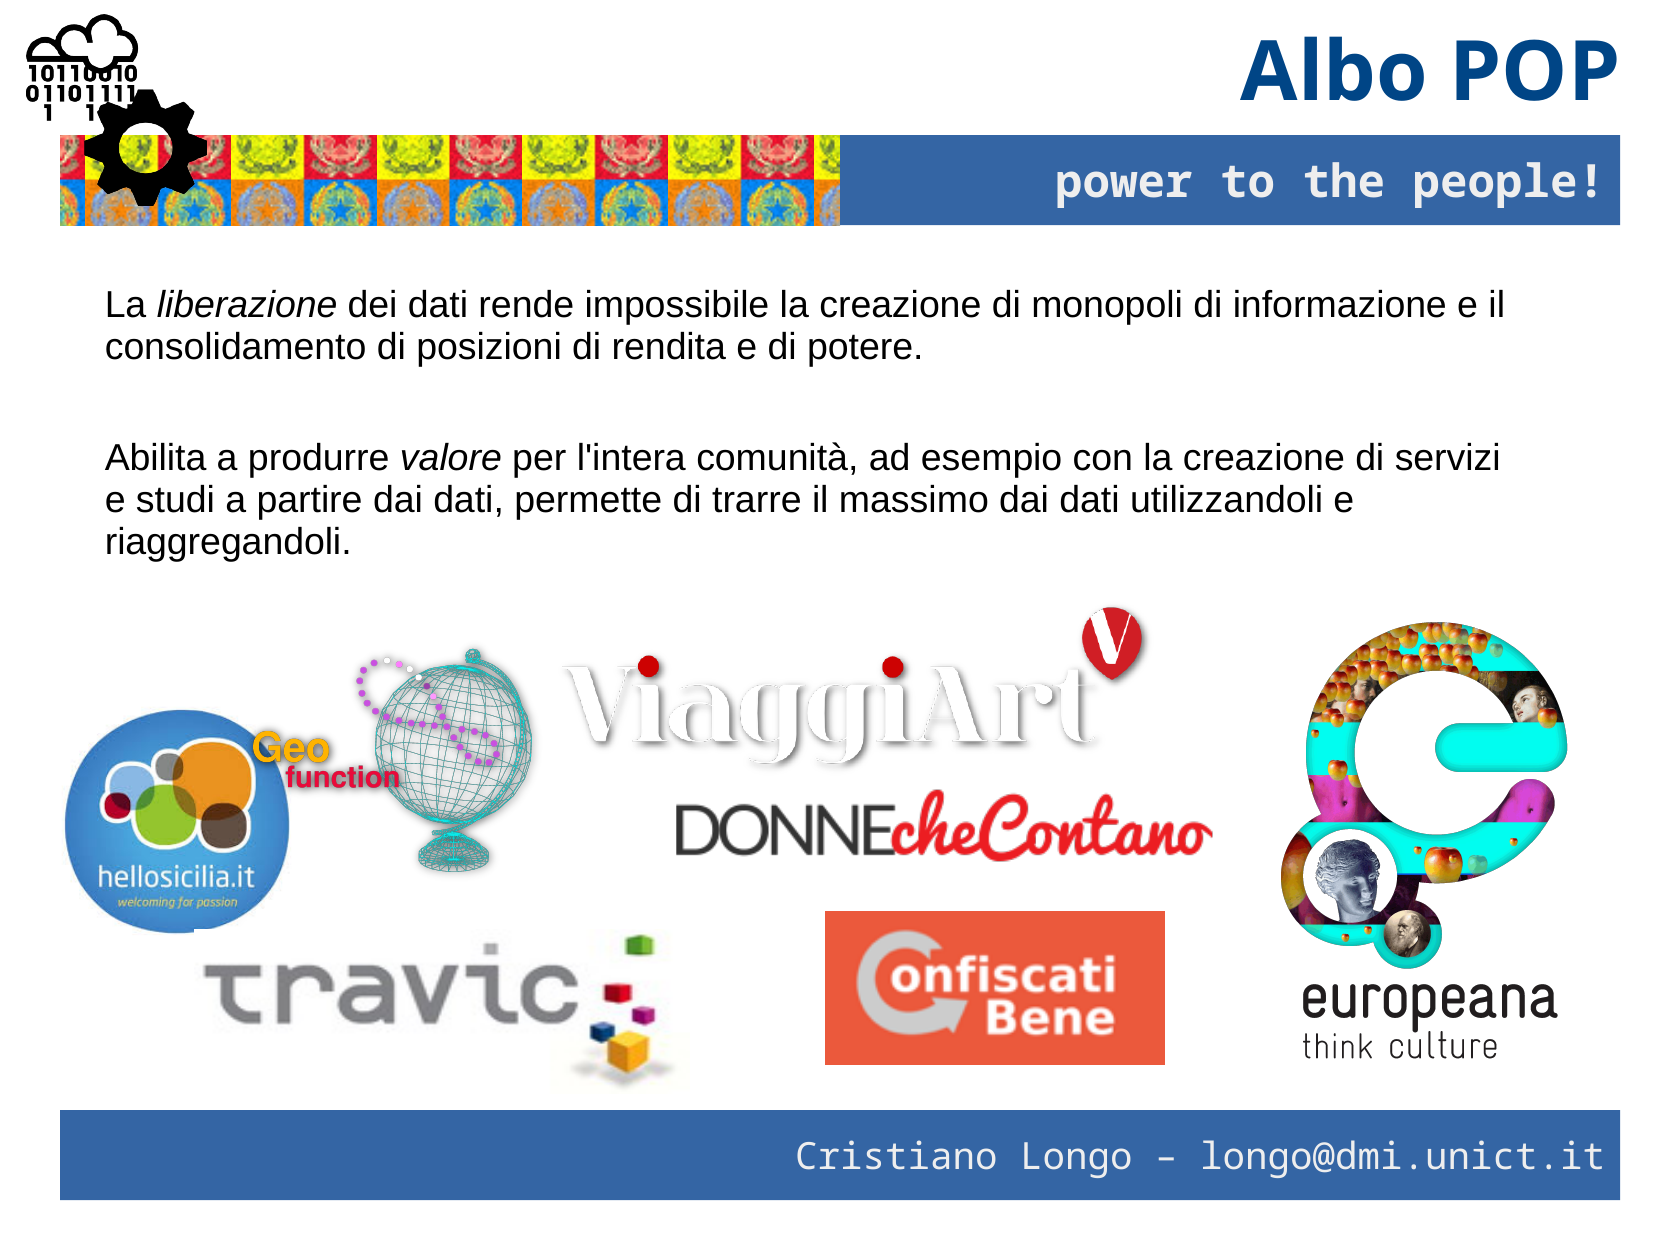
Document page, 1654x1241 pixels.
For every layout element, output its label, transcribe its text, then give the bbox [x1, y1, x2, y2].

picture [26, 14, 207, 206]
text_box [60, 135, 840, 226]
text_box Cristiano Longo – longo@dmi.unict.it [60, 1110, 1621, 1201]
picture [675, 779, 1222, 879]
picture [554, 599, 1155, 777]
picture [825, 911, 1165, 1065]
picture [53, 614, 690, 1094]
text_box La liberazione dei dati rende impossibile la creazione di monopoli di informazione e il consolidamento di posizioni di rendita e di potere. [90, 276, 1546, 376]
text_box Abilita a produrre valore per l'intera comunità, ad esempio con la creazione di servizi e studi a partire dai dati, permette di trarre il massimo dai dati utilizzandoli e riaggregandoli. [90, 429, 1546, 571]
picture [1259, 607, 1590, 1080]
text_box Albo POP [982, 4, 1636, 124]
text_box power to the people! [840, 135, 1621, 226]
